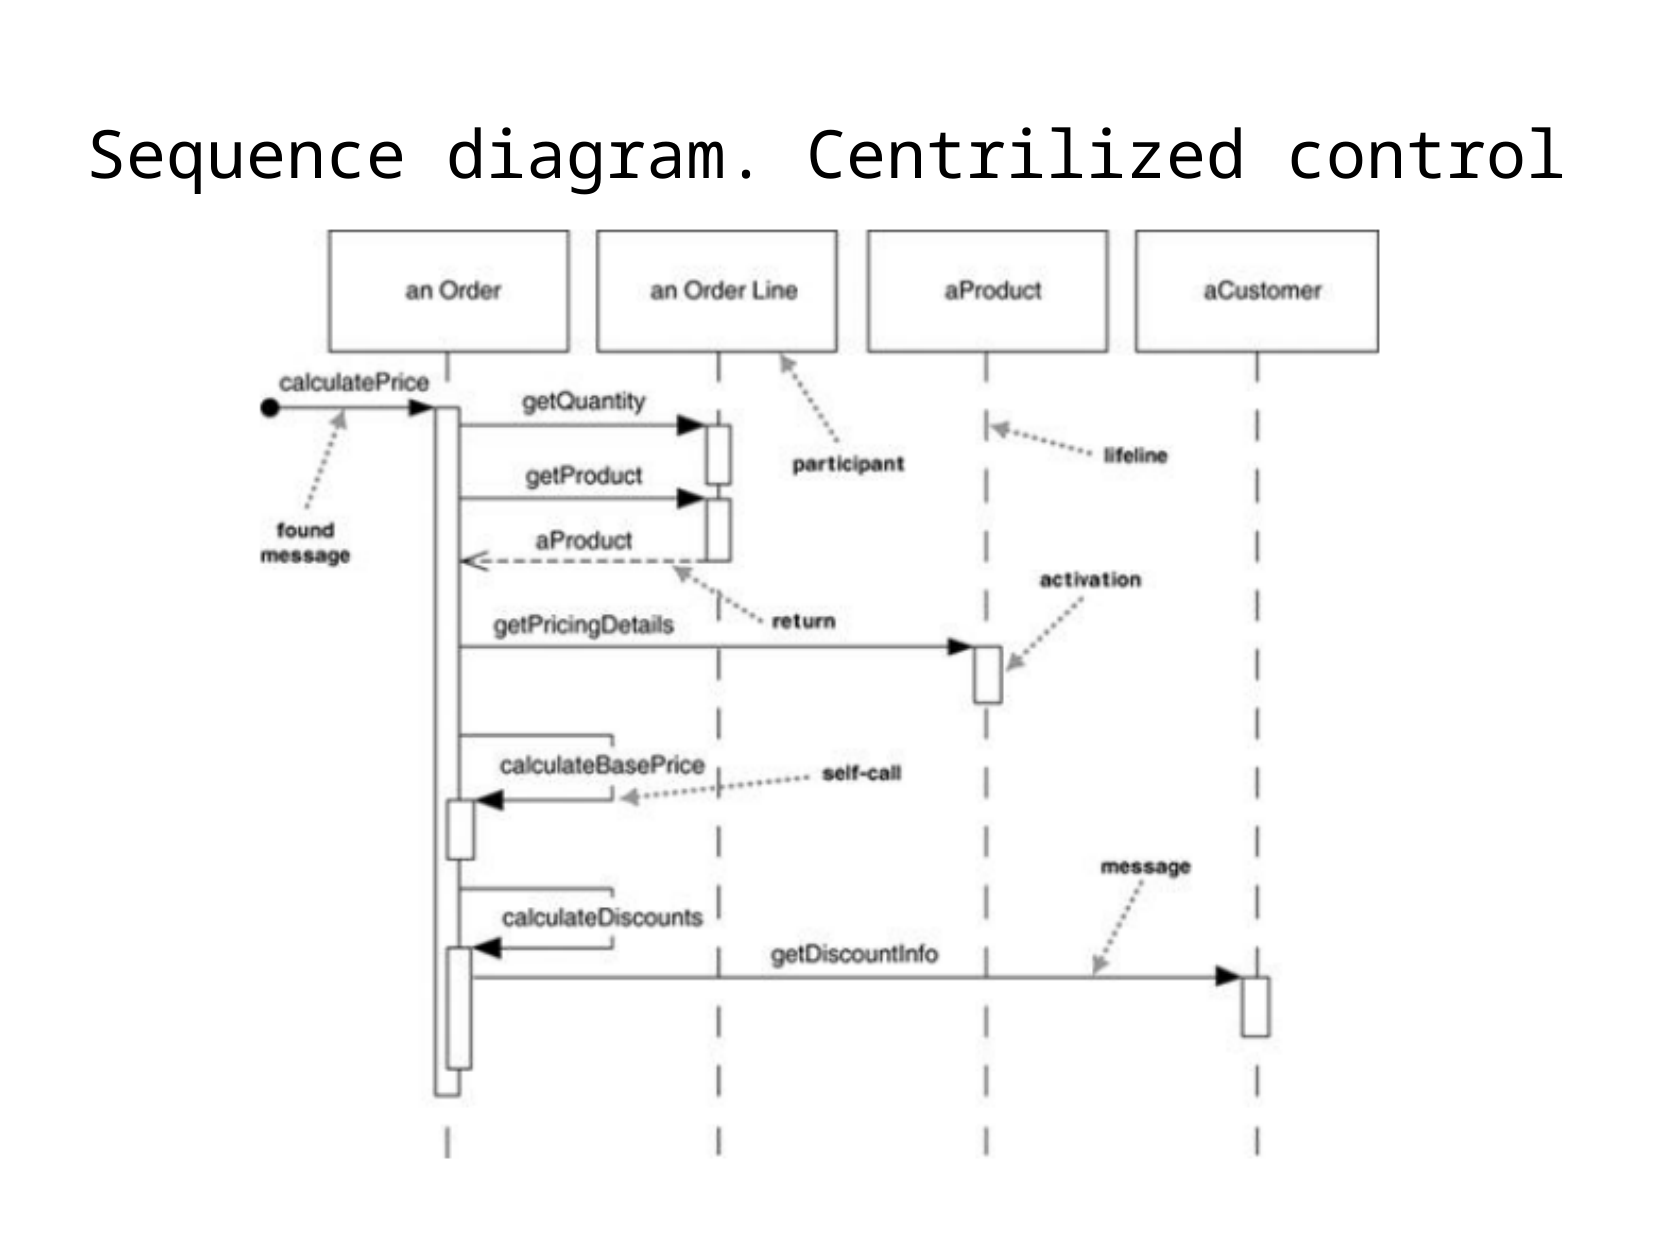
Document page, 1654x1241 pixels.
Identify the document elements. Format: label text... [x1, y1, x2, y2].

title Sequence diagram. Centrilized control [82, 49, 1571, 257]
picture [229, 224, 1418, 1178]
